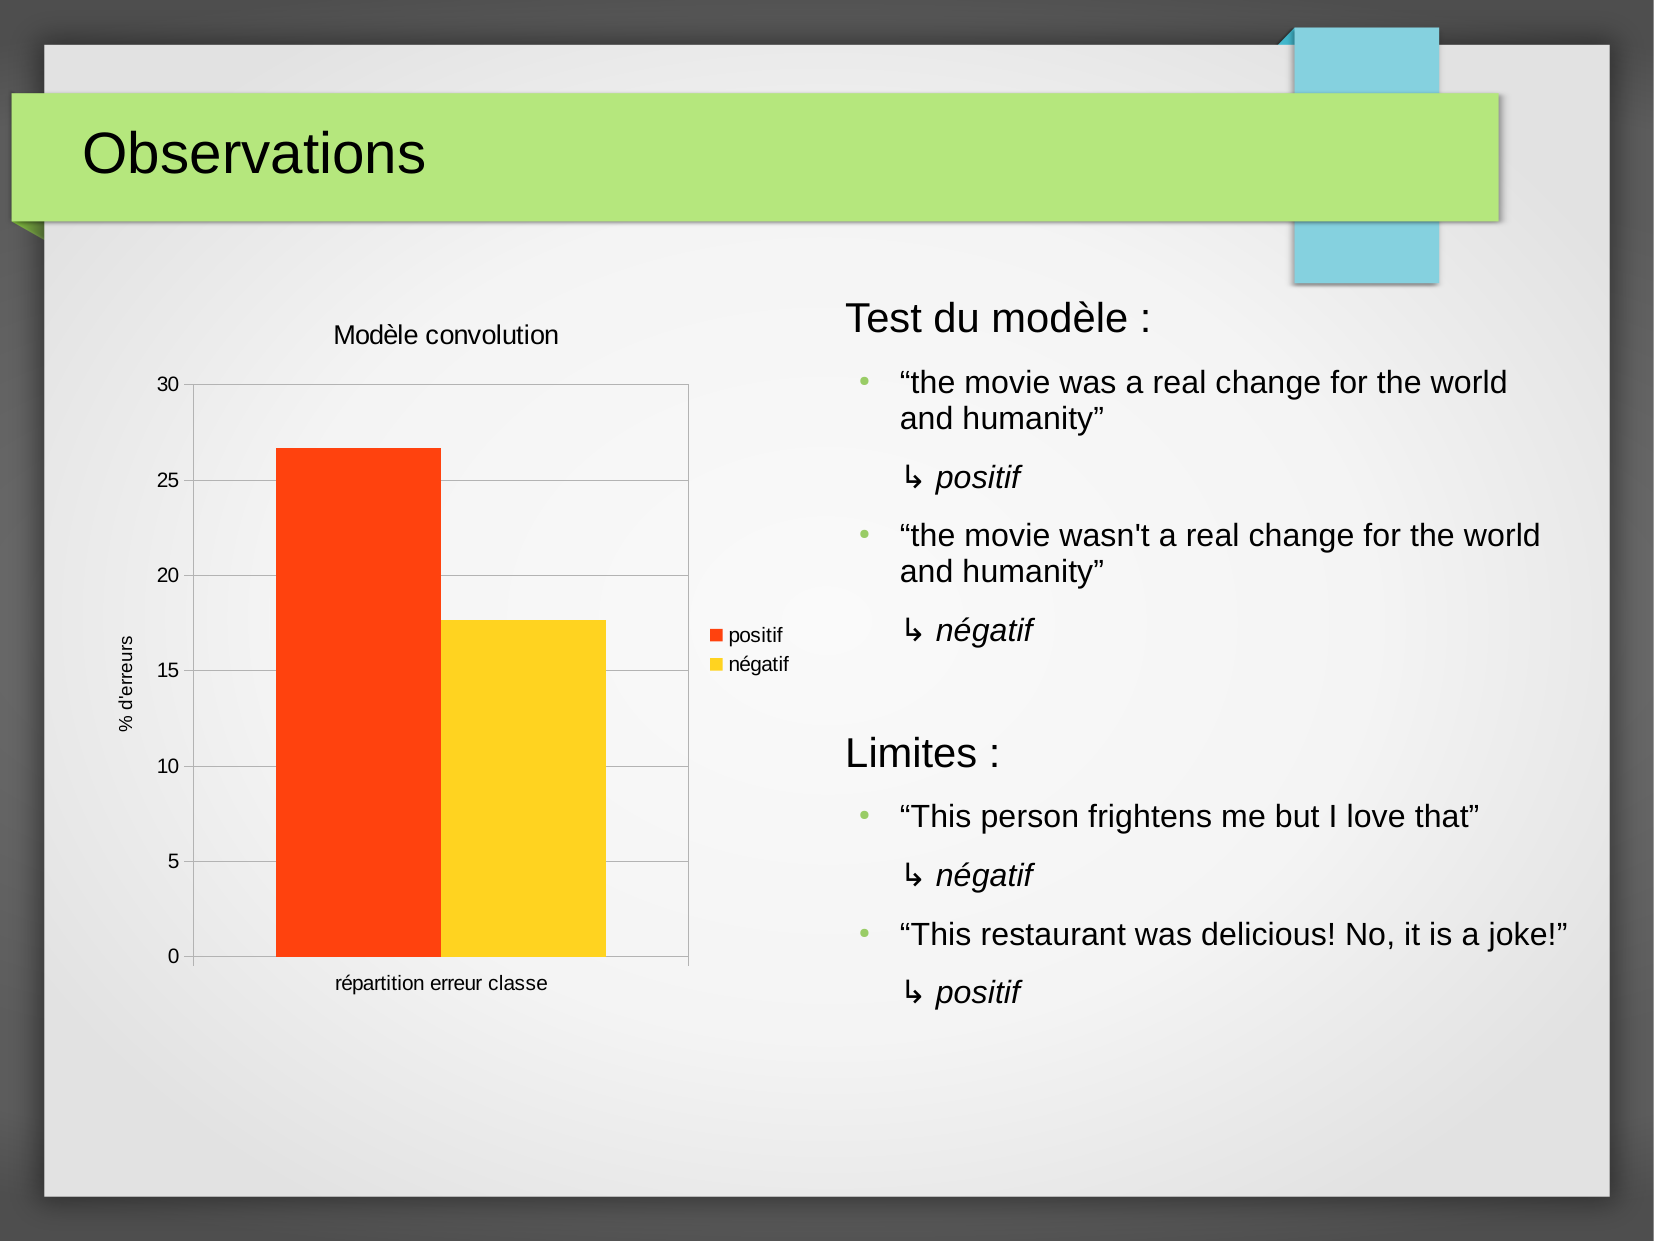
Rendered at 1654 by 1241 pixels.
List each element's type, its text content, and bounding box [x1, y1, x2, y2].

title Observations [82, 94, 1264, 213]
list Test du modèle : “the movie was a real change for the world and humanity” ↳ positif “the movie wasn't a real change for the world and humanity” ↳ négatif Limites : “This person frightens me but I love that” ↳ négatif “This restaurant was delicious! No, it is a joke!” ↳ positif [845, 295, 1572, 1015]
chart [82, 290, 809, 1010]
picture [0, 0, 1654, 1241]
